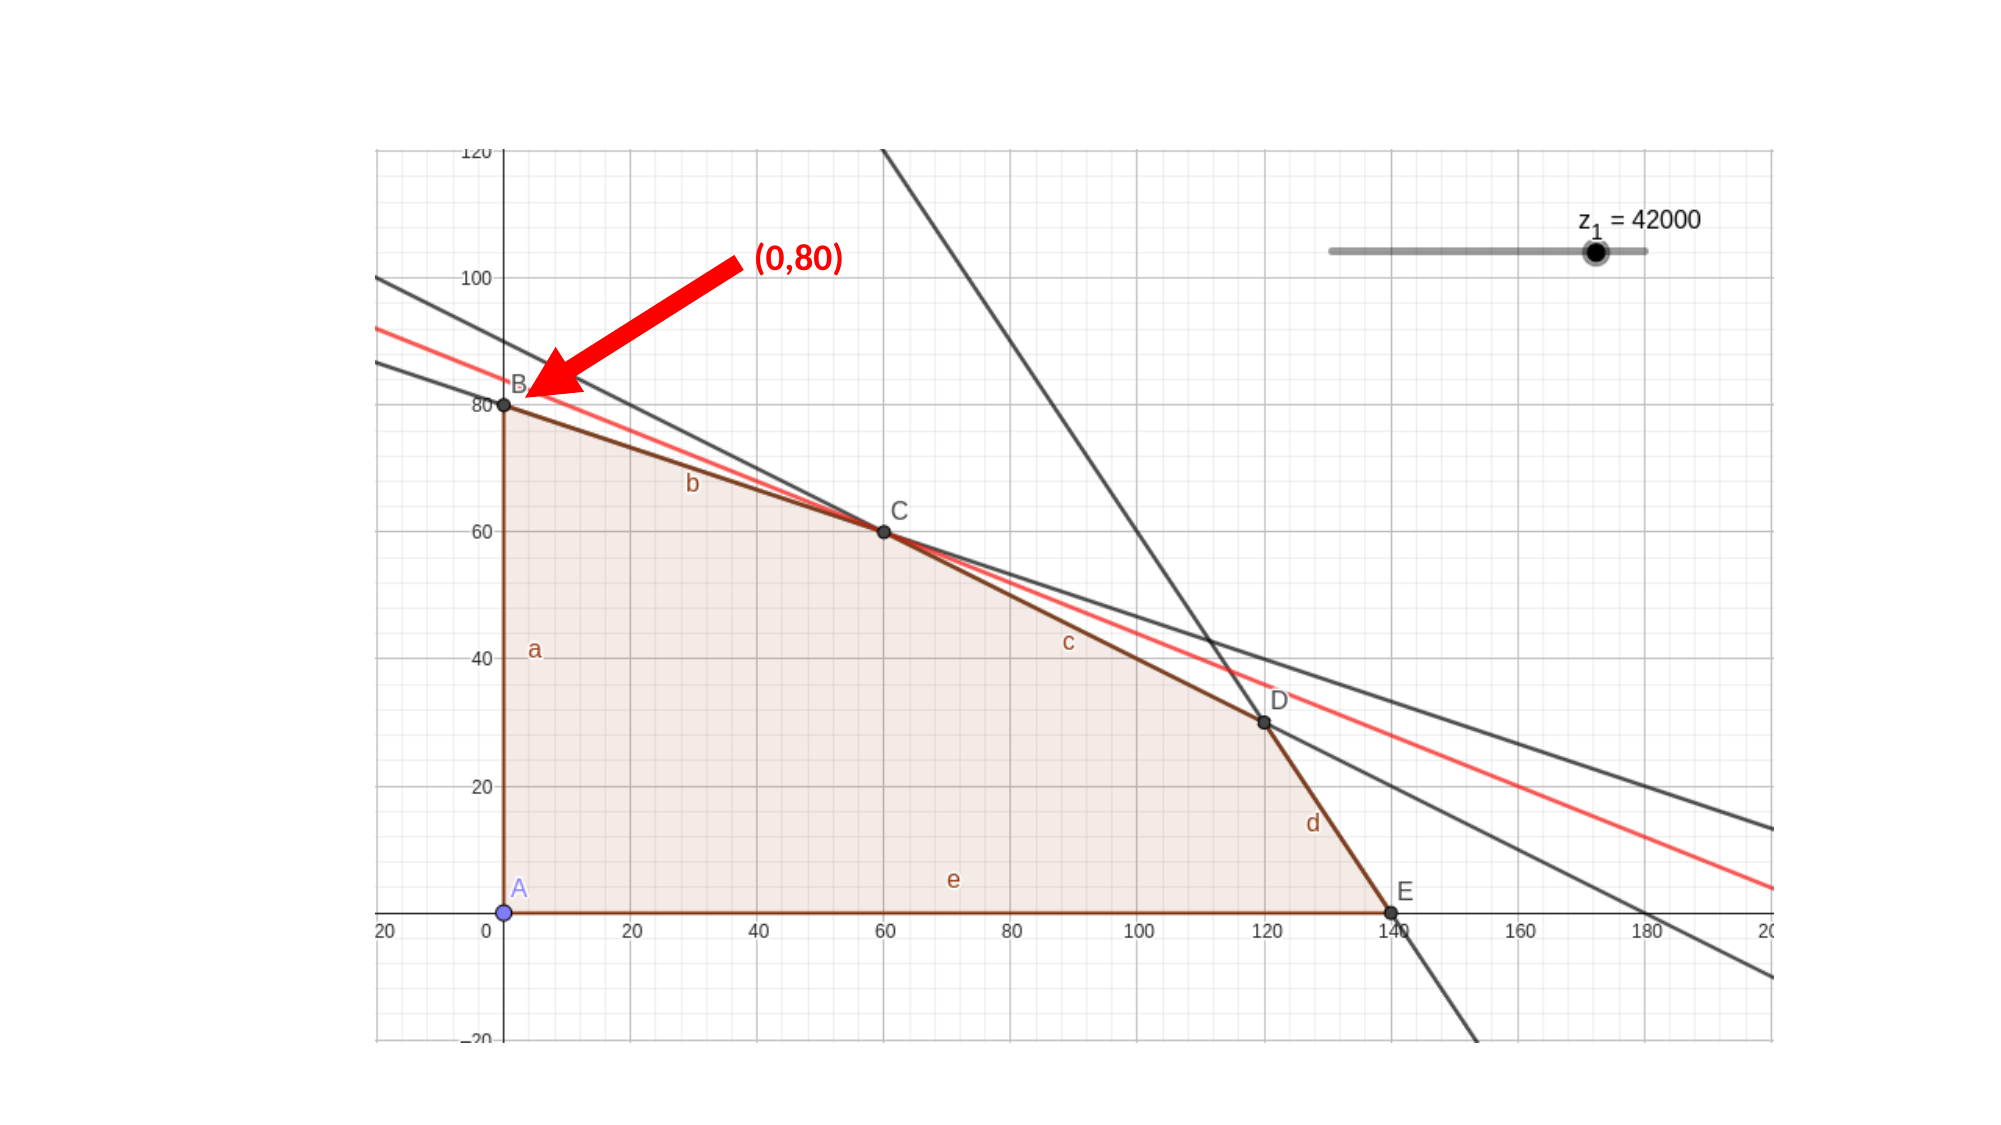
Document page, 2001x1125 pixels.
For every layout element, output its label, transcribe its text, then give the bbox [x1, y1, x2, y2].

picture [375, 149, 1774, 1043]
text_box (0,80) [738, 224, 1739, 286]
